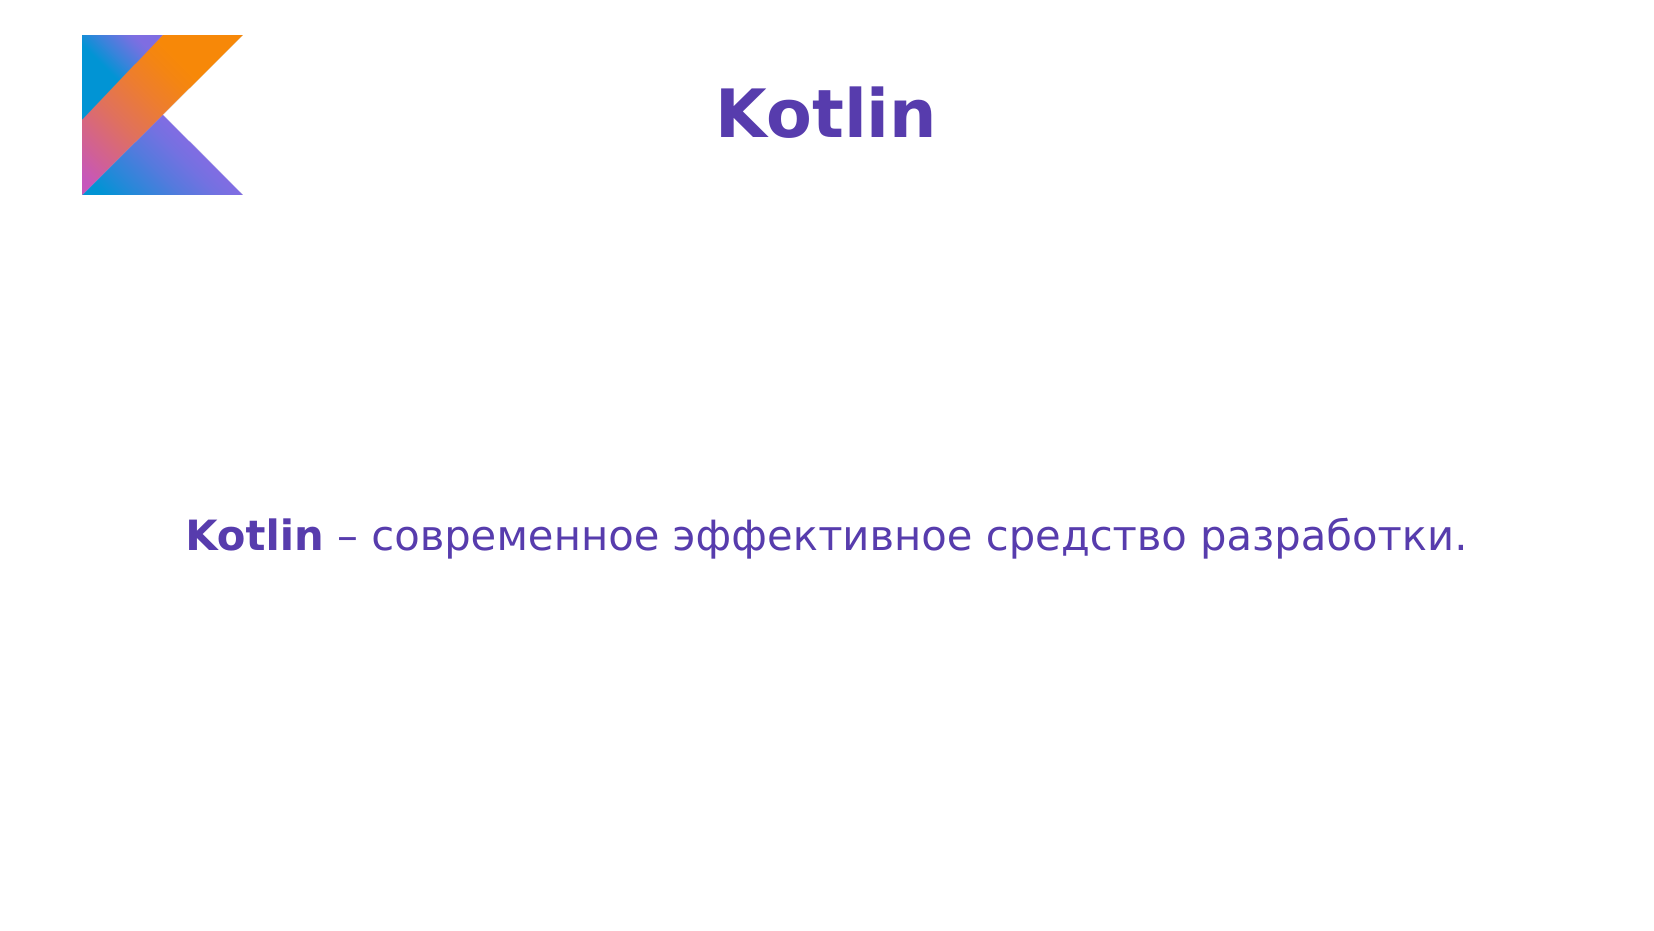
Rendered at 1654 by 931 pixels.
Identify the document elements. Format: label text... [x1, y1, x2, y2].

picture [82, 35, 243, 195]
subtitle Kotlin – современное эффективное средство разработки. [82, 217, 1571, 757]
title Kotlin [243, 37, 1571, 193]
